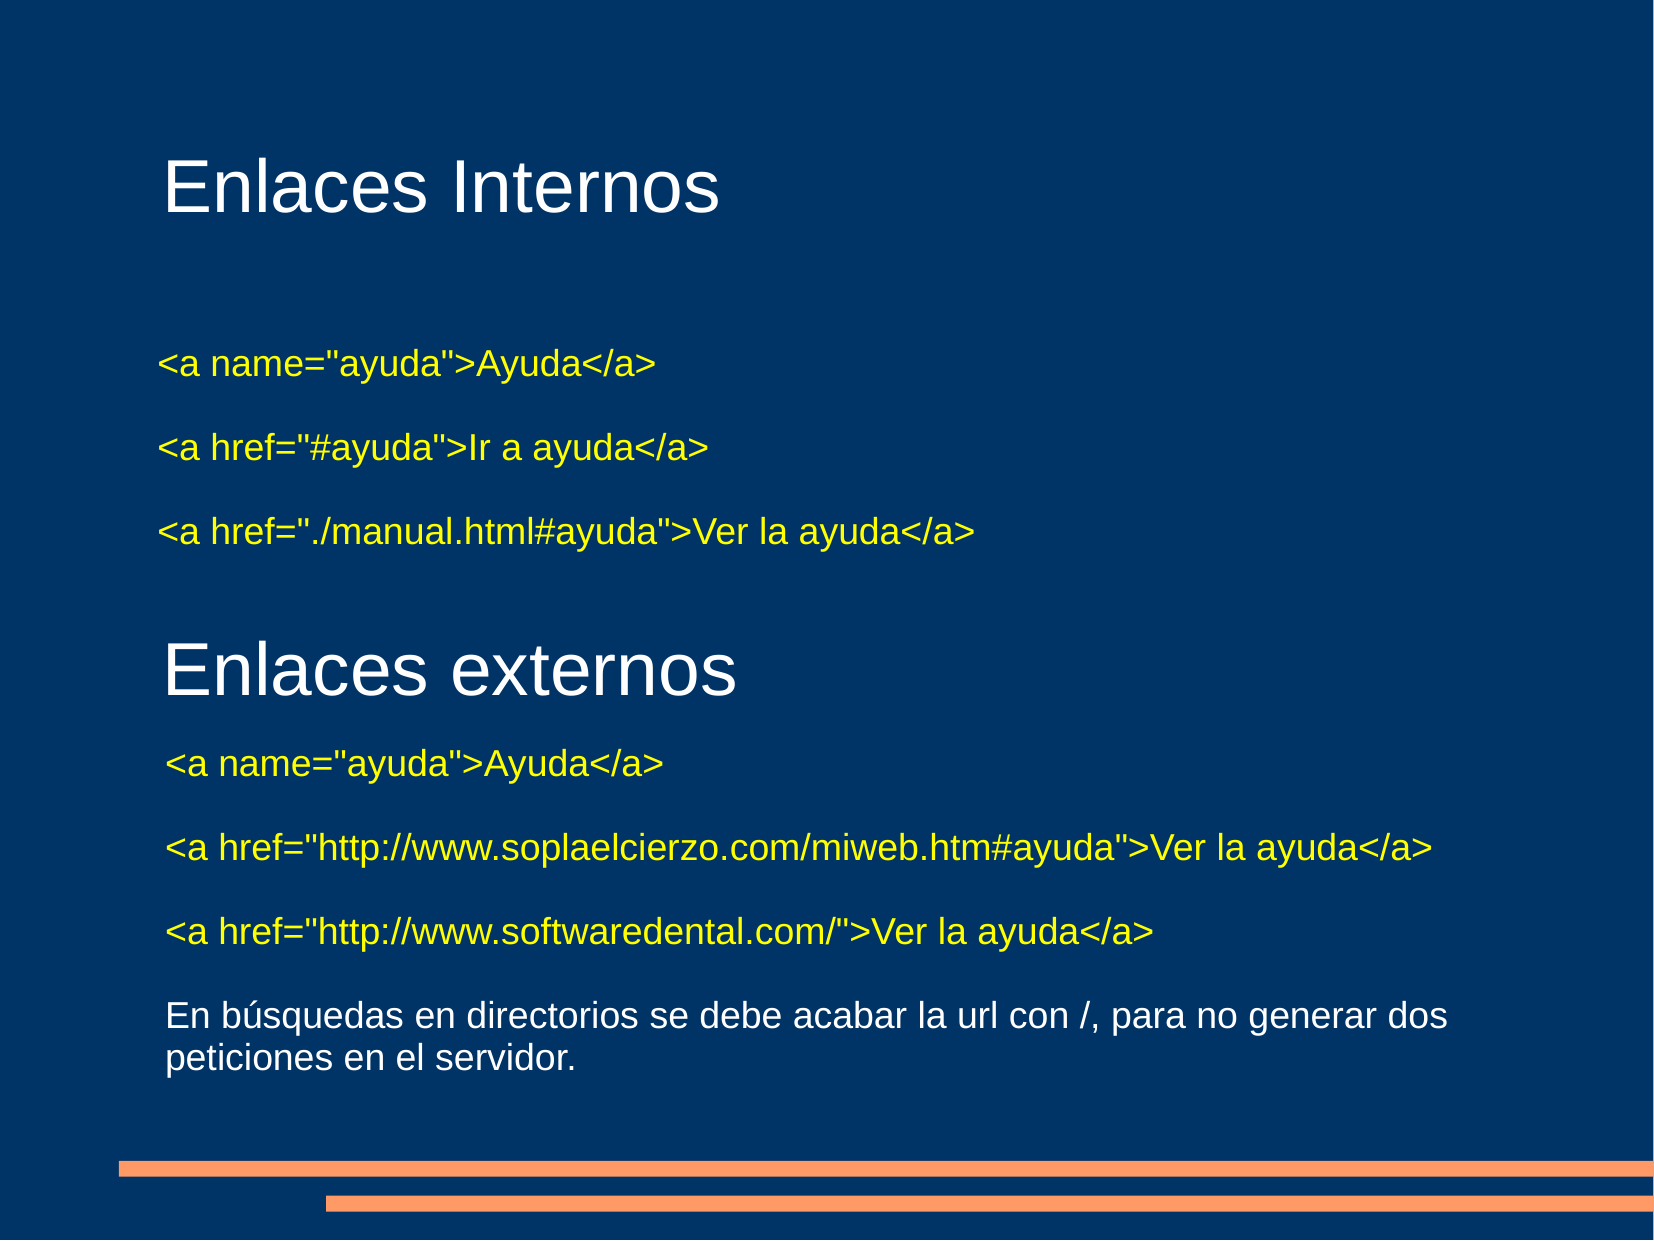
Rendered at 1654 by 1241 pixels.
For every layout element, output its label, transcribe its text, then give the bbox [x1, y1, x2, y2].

text_box <a name="ayuda">Ayuda</a> <a href="#ayuda">Ir a ayuda</a> <a href="./manual.html#ayuda">Ver la ayuda</a> [142, 335, 1654, 644]
text_box Enlaces externos [147, 620, 886, 719]
text_box <a name="ayuda">Ayuda</a> <a href="http://www.soplaelcierzo.com/miweb.htm#ayuda">Ver la ayuda</a> <a href="http://www.softwaredental.com/">Ver la ayuda</a> En búsquedas en directorios se debe acabar la url con /, para no generar dos peticiones en el servidor. [150, 735, 1538, 1170]
text_box Enlaces Internos [147, 137, 768, 237]
